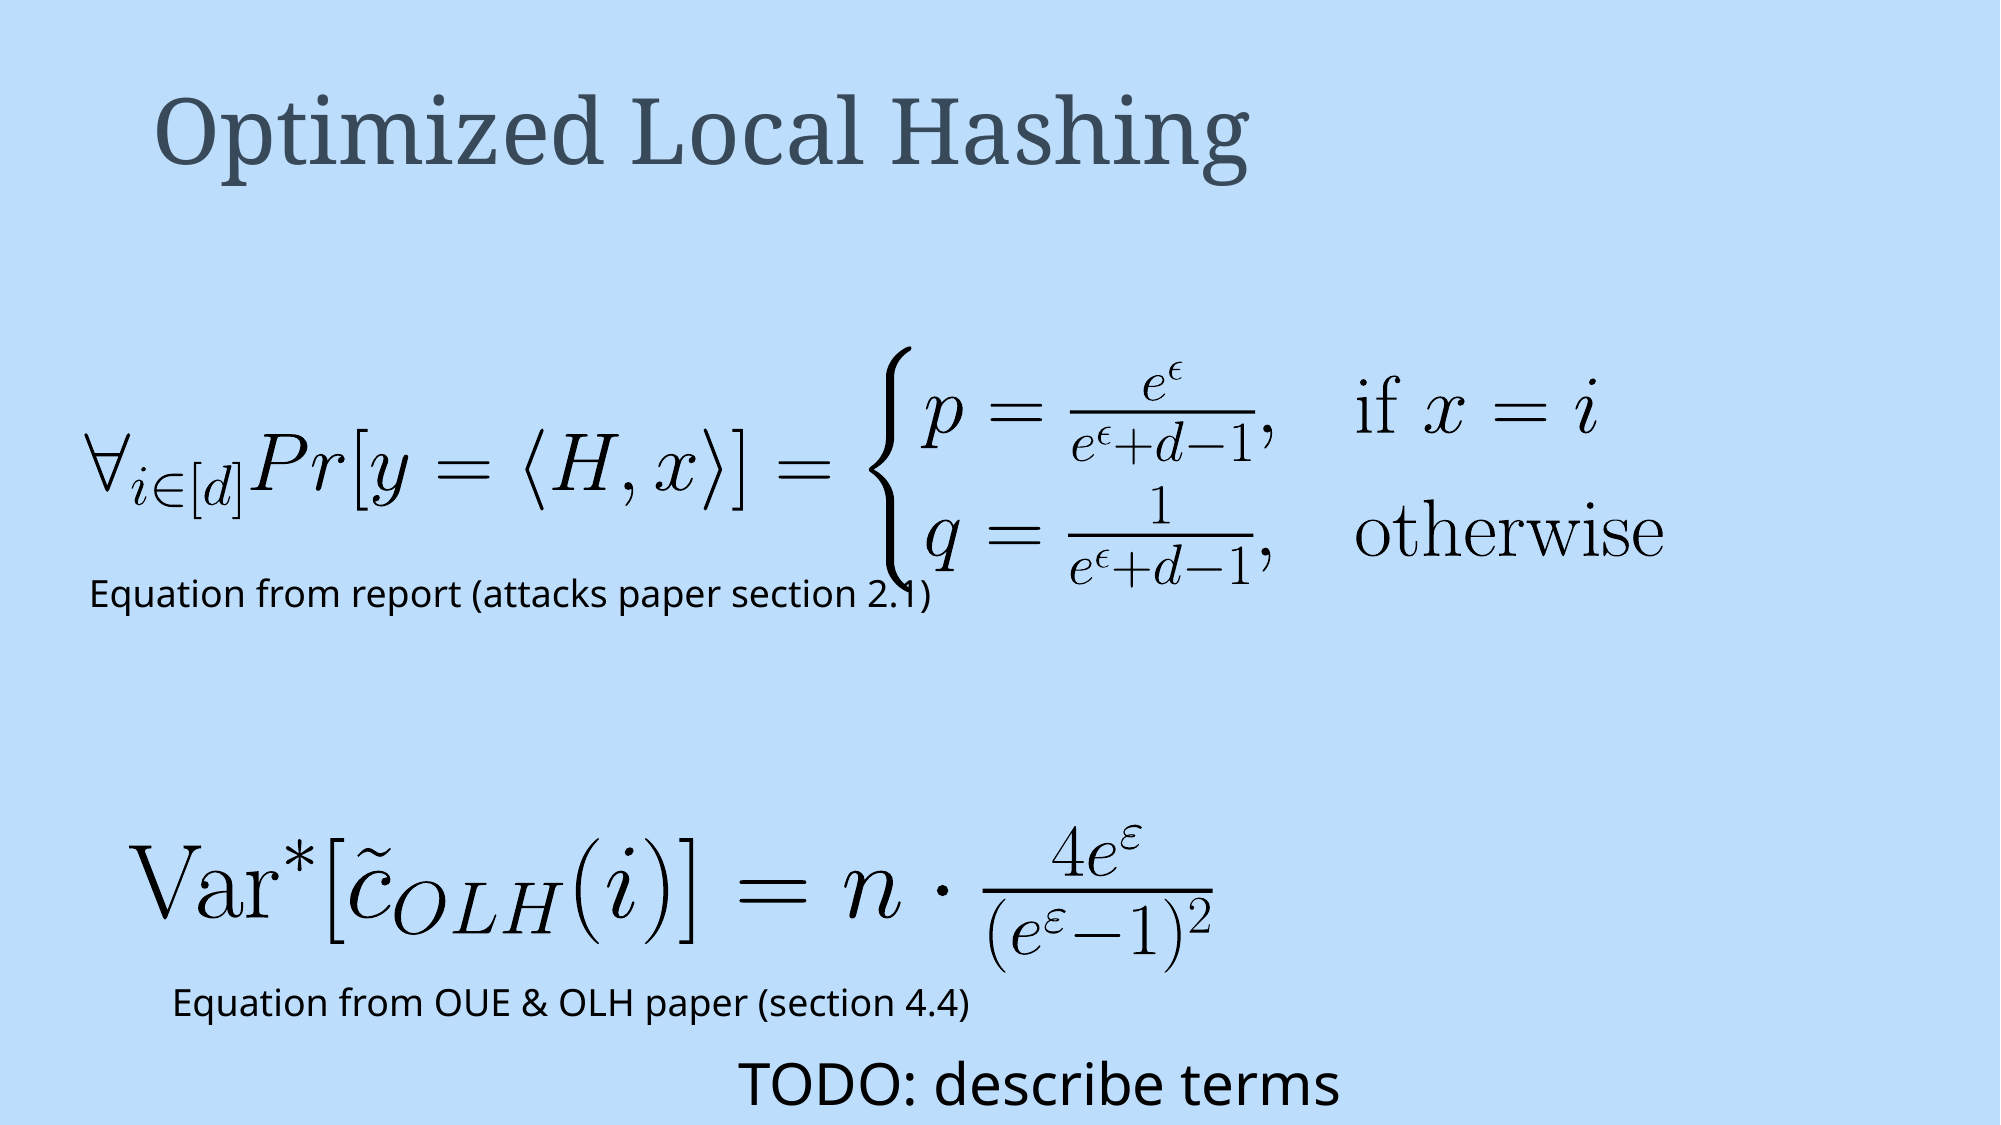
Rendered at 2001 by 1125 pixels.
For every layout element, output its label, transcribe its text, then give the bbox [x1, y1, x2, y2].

text_box TODO: describe terms​ ​​ ​ [723, 1061, 1724, 1125]
title Optimized Local Hashing [137, 59, 1863, 210]
picture [0, 210, 2000, 1125]
